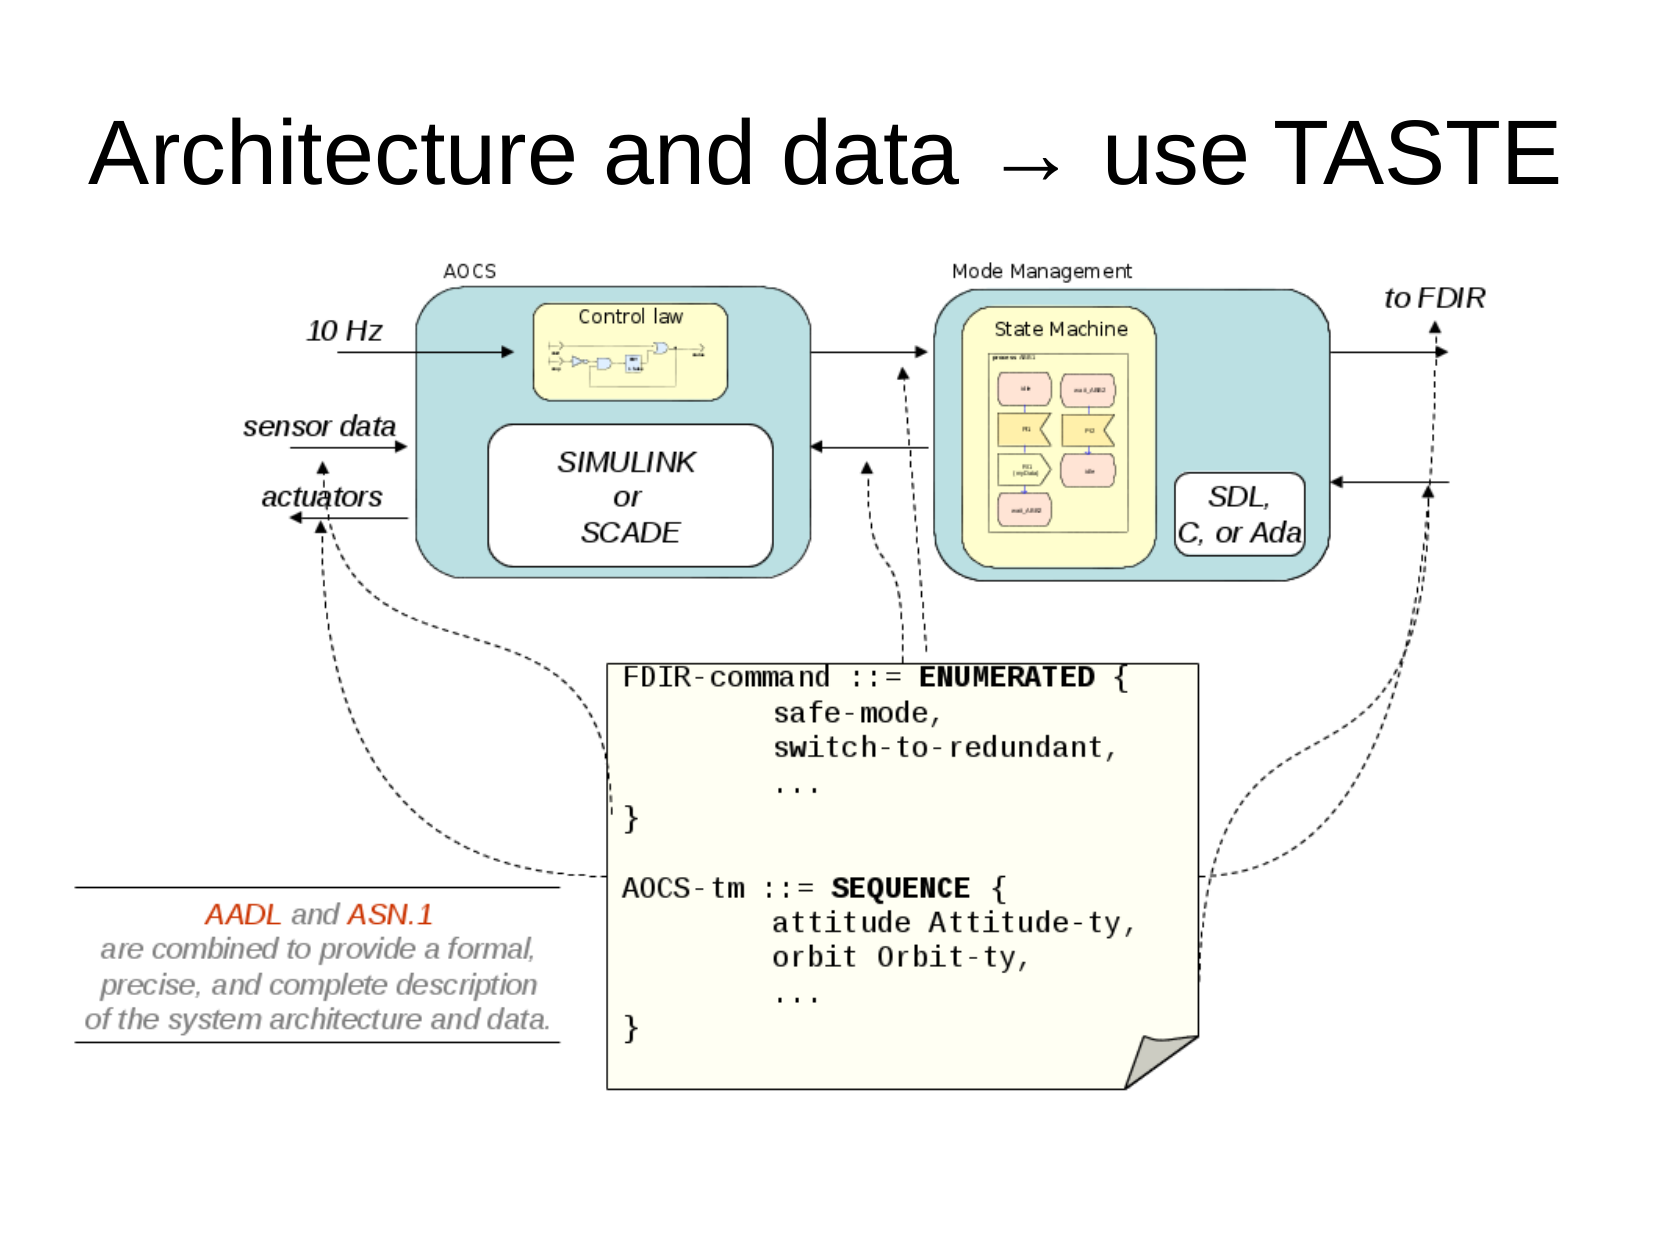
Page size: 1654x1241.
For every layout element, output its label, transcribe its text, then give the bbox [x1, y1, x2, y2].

picture [70, 247, 1503, 1092]
title Architecture and data → use TASTE [82, 49, 1571, 257]
